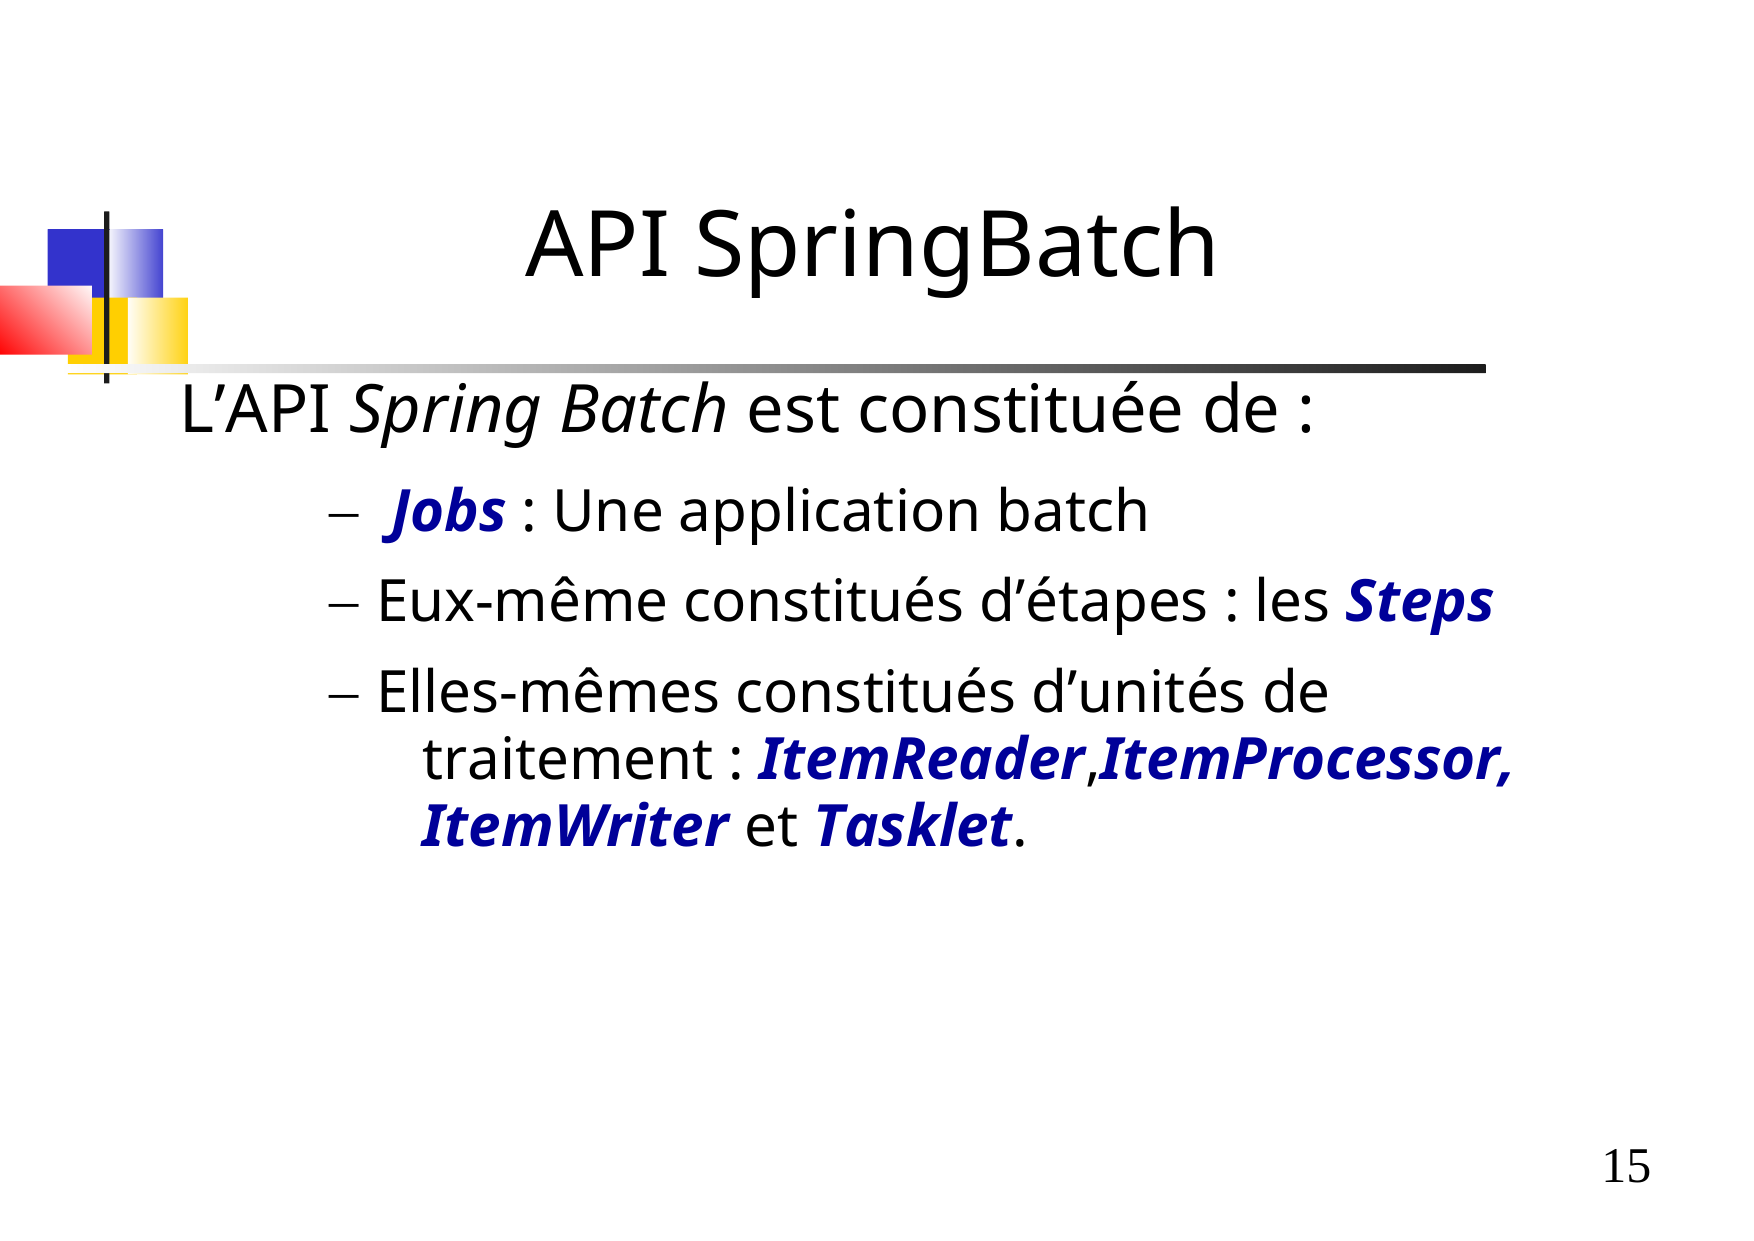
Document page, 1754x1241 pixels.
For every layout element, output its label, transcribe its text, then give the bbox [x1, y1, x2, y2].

title API SpringBatch [179, 139, 1567, 351]
list L’API Spring Batch est constituée de : Jobs : Une application batch Eux-même constitués d’étapes : les Steps Elles-mêmes constitués d’unités de traitement : ItemReader,ItemProcessor, ItemWriter et Tasklet. [179, 371, 1567, 1091]
